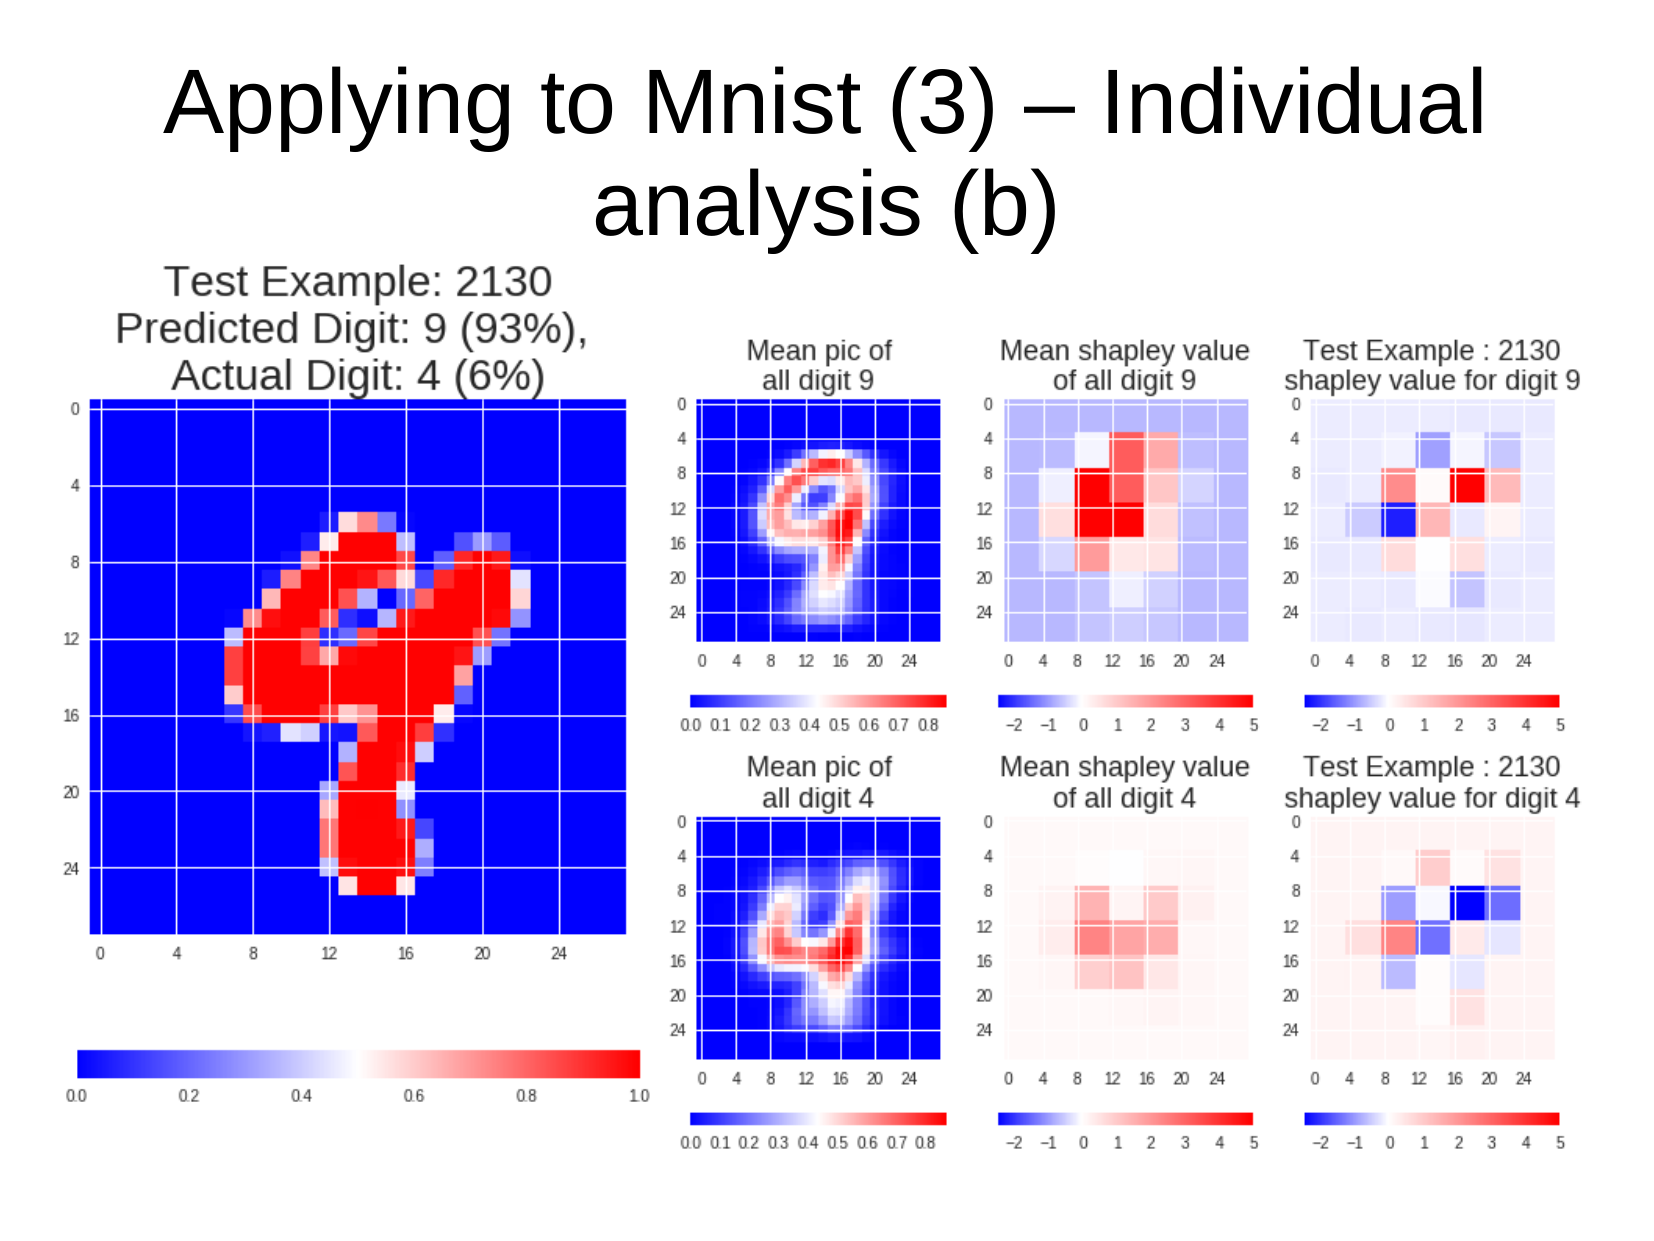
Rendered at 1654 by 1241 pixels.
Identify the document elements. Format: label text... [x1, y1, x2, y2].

picture [51, 254, 1591, 1163]
title Applying to Mnist (3) – Individual analysis (b) [82, 49, 1571, 254]
